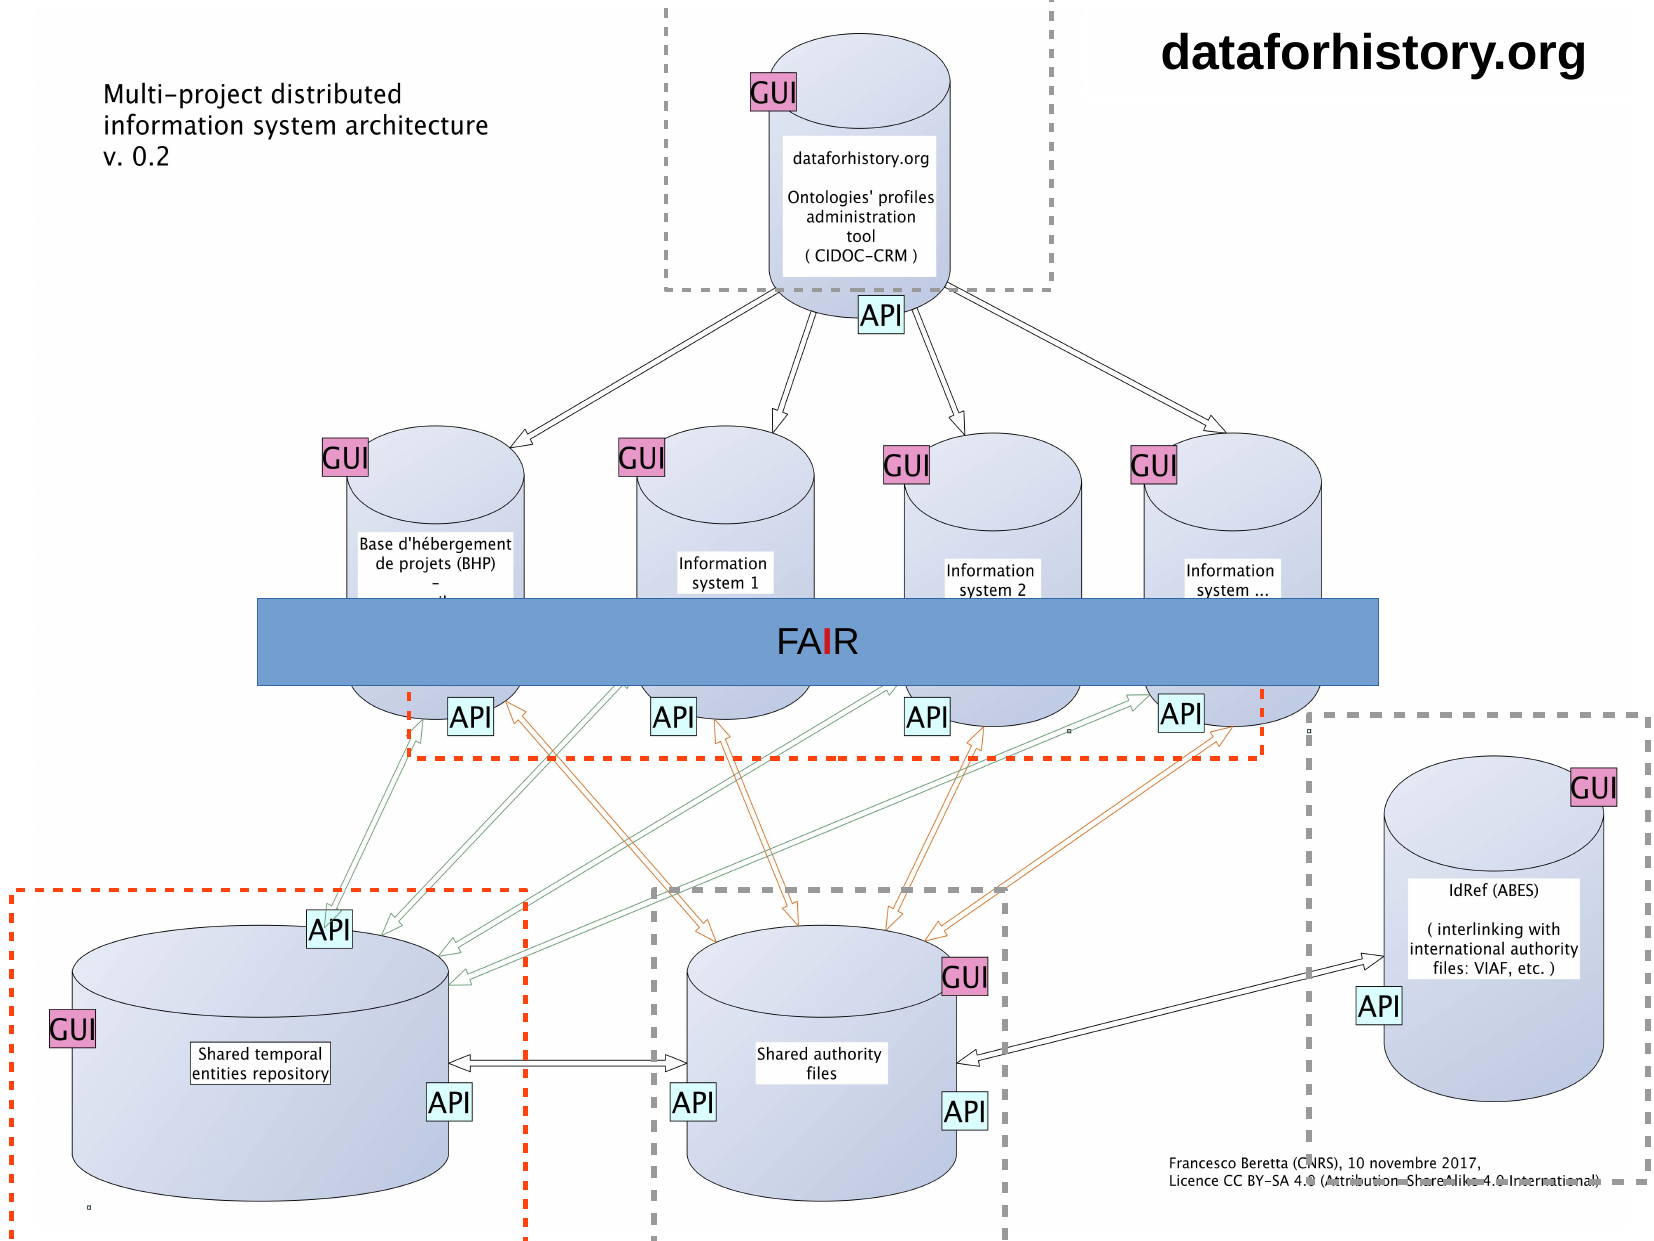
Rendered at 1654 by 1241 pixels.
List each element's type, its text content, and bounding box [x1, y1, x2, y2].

text_box dataforhistory.org [1086, 3, 1654, 103]
picture [35, 5, 1631, 1229]
text_box FAIR [257, 598, 1379, 686]
